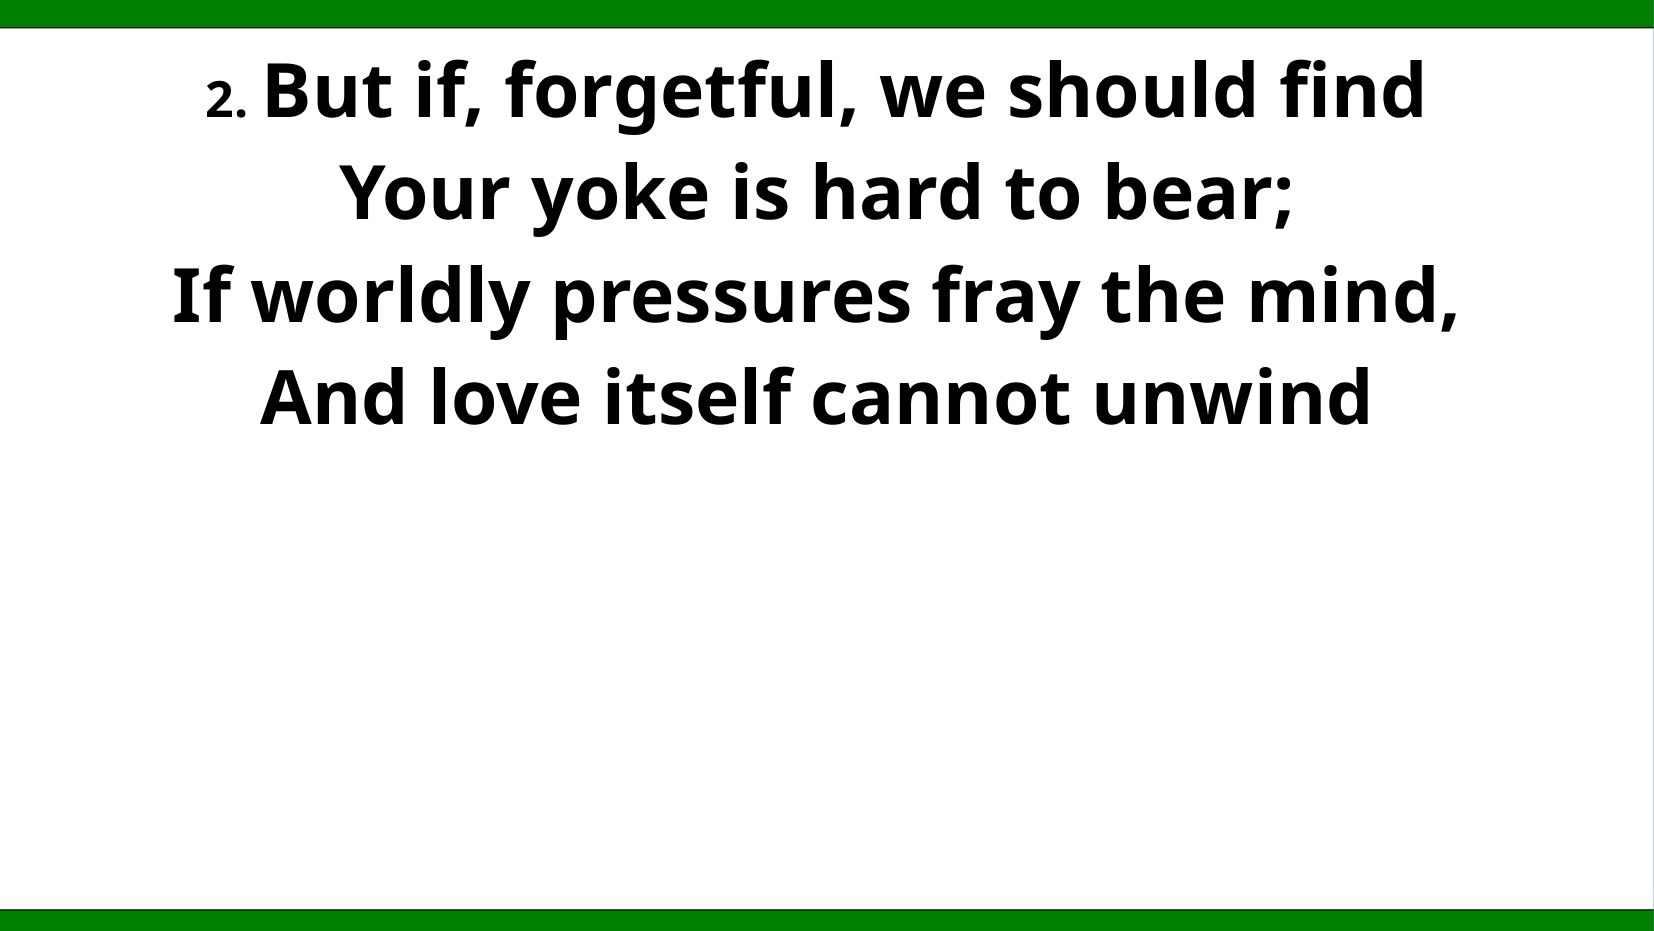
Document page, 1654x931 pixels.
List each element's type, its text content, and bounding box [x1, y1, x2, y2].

picture [0, 0, 1654, 931]
text_box 2. But if, forgetful, we should find Your yoke is hard to bear; If worldly pressures fray the mind, And love itself cannot unwind [105, 30, 1531, 452]
